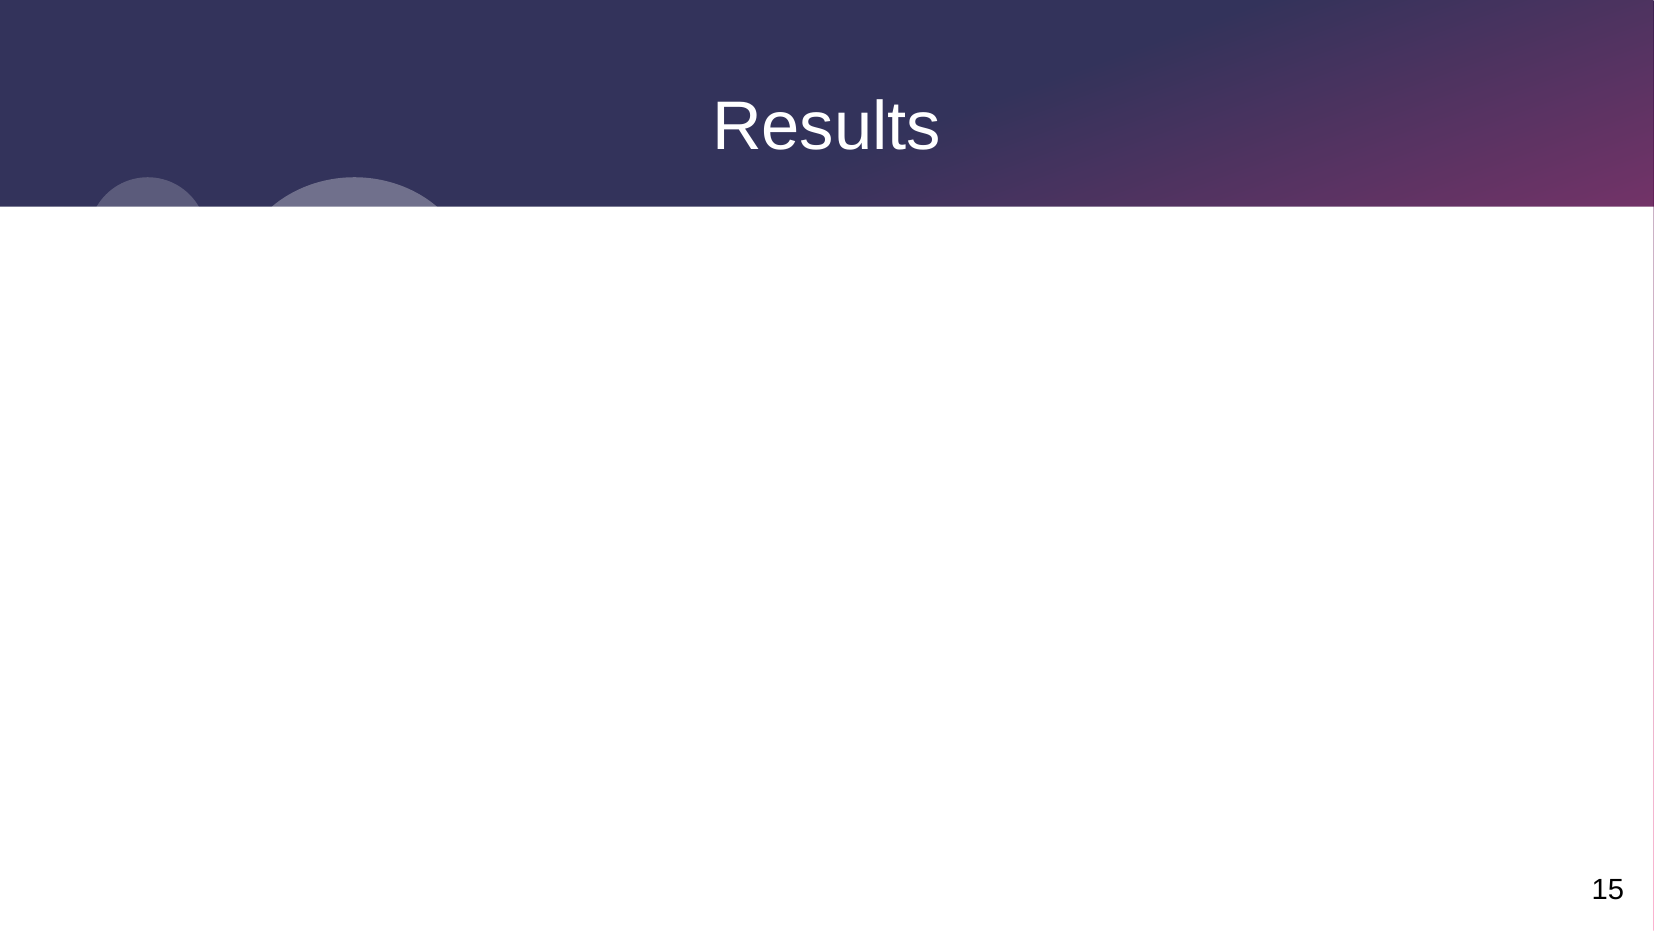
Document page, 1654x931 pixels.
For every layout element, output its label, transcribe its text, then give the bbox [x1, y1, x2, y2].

title Results [88, 44, 1565, 207]
